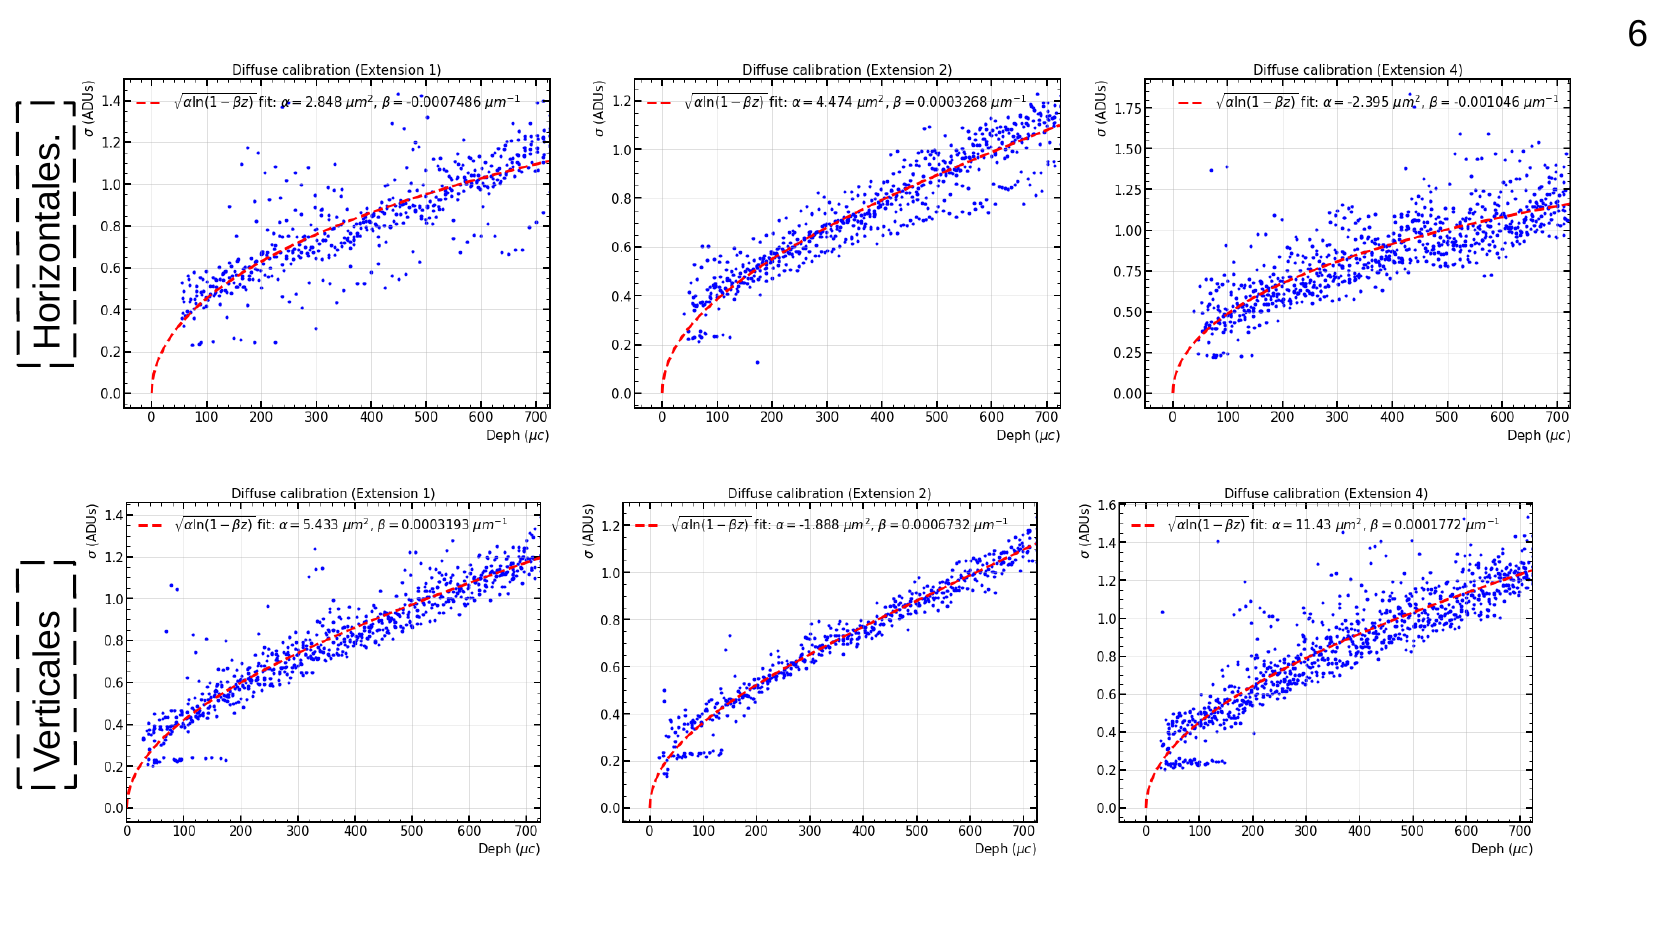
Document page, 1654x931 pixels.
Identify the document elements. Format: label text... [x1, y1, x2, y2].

text_box <number> [1612, 4, 1654, 76]
picture [79, 481, 1538, 863]
text_box Verticales [17, 562, 76, 788]
picture [75, 57, 1576, 451]
text_box Horizontales. [17, 102, 76, 366]
